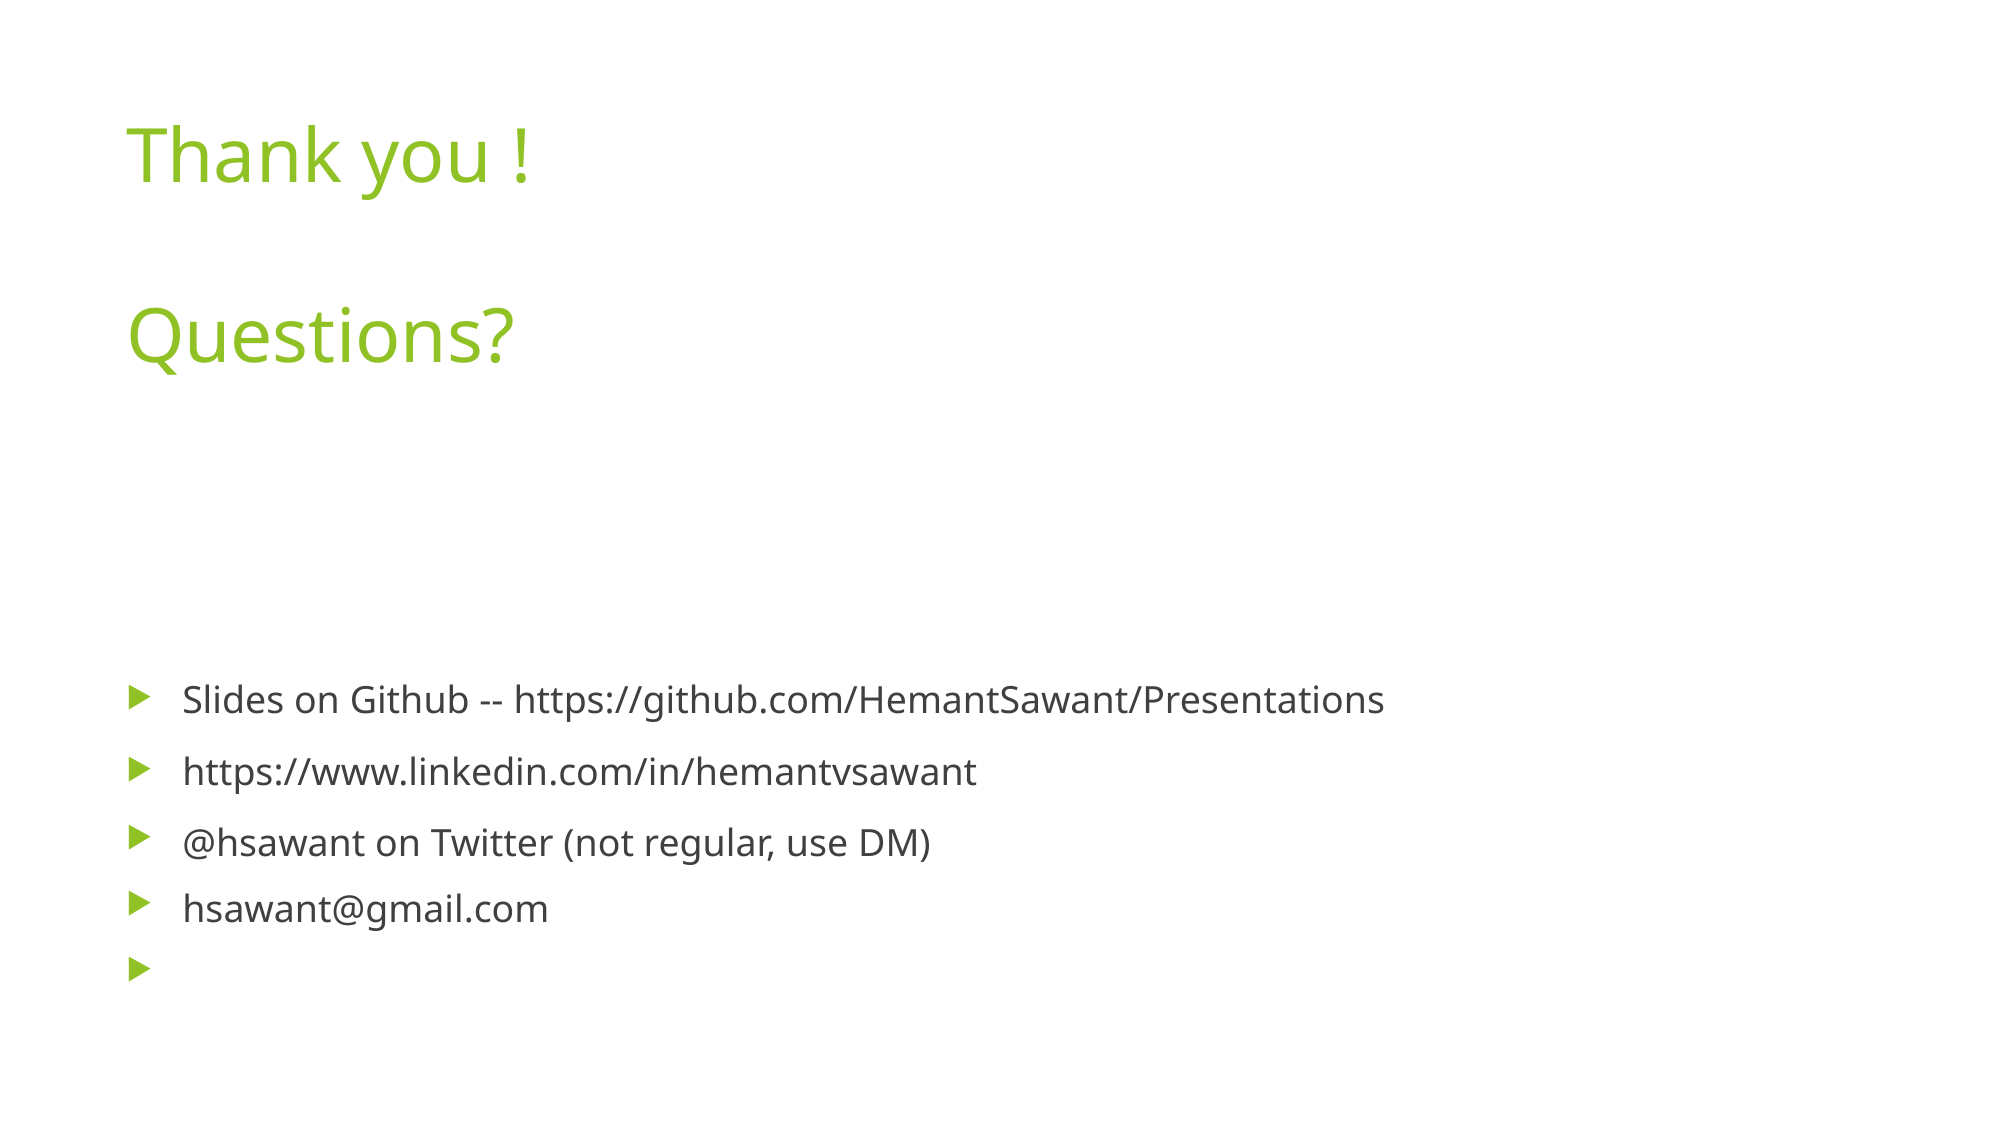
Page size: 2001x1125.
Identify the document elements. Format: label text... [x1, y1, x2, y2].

list Slides on Github -- https://github.com/HemantSawant/Presentations https://www.linkedin.com/in/hemantvsawant @hsawant on Twitter (not regular, use DM) hsawant@gmail.com [111, 668, 1522, 992]
title Thank you ! Questions? [111, 99, 1522, 647]
